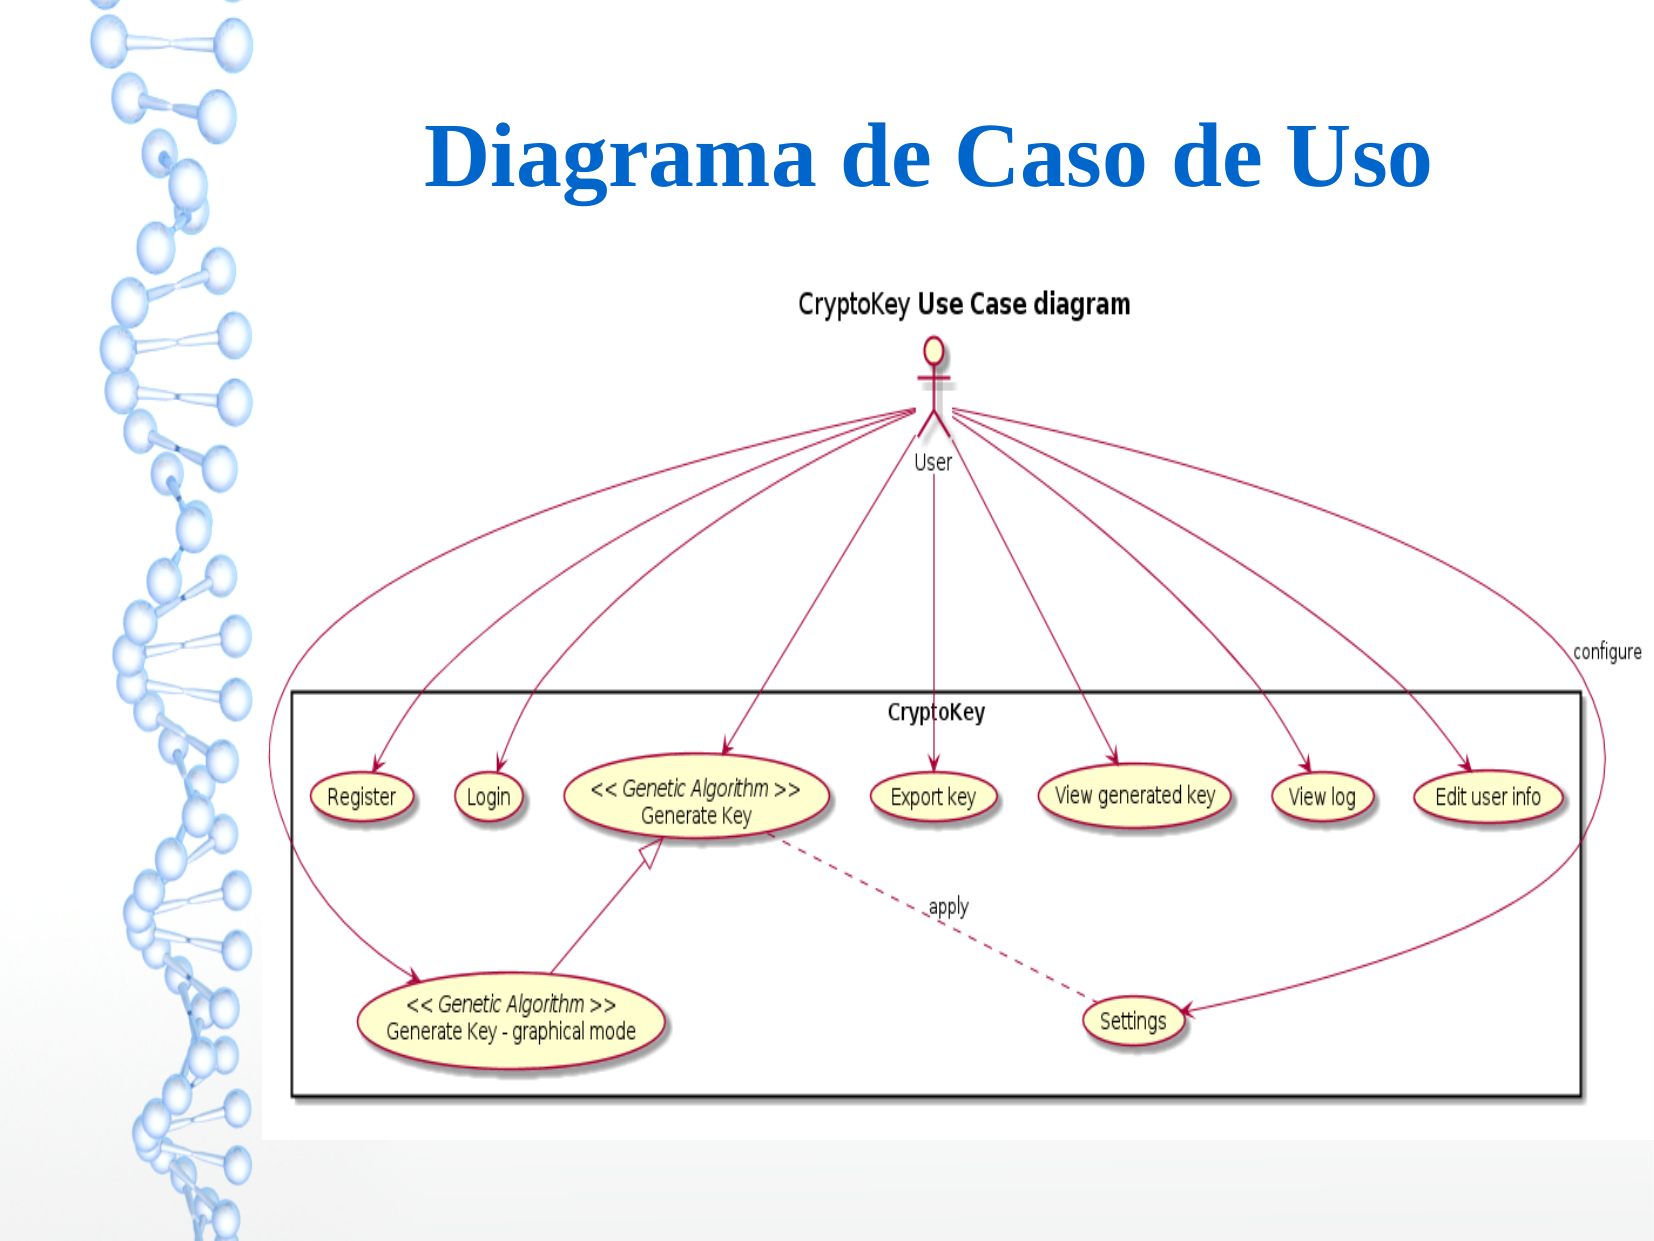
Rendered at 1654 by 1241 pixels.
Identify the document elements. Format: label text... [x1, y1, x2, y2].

picture [262, 285, 1654, 1141]
title Diagrama de Caso de Uso [265, 47, 1595, 252]
